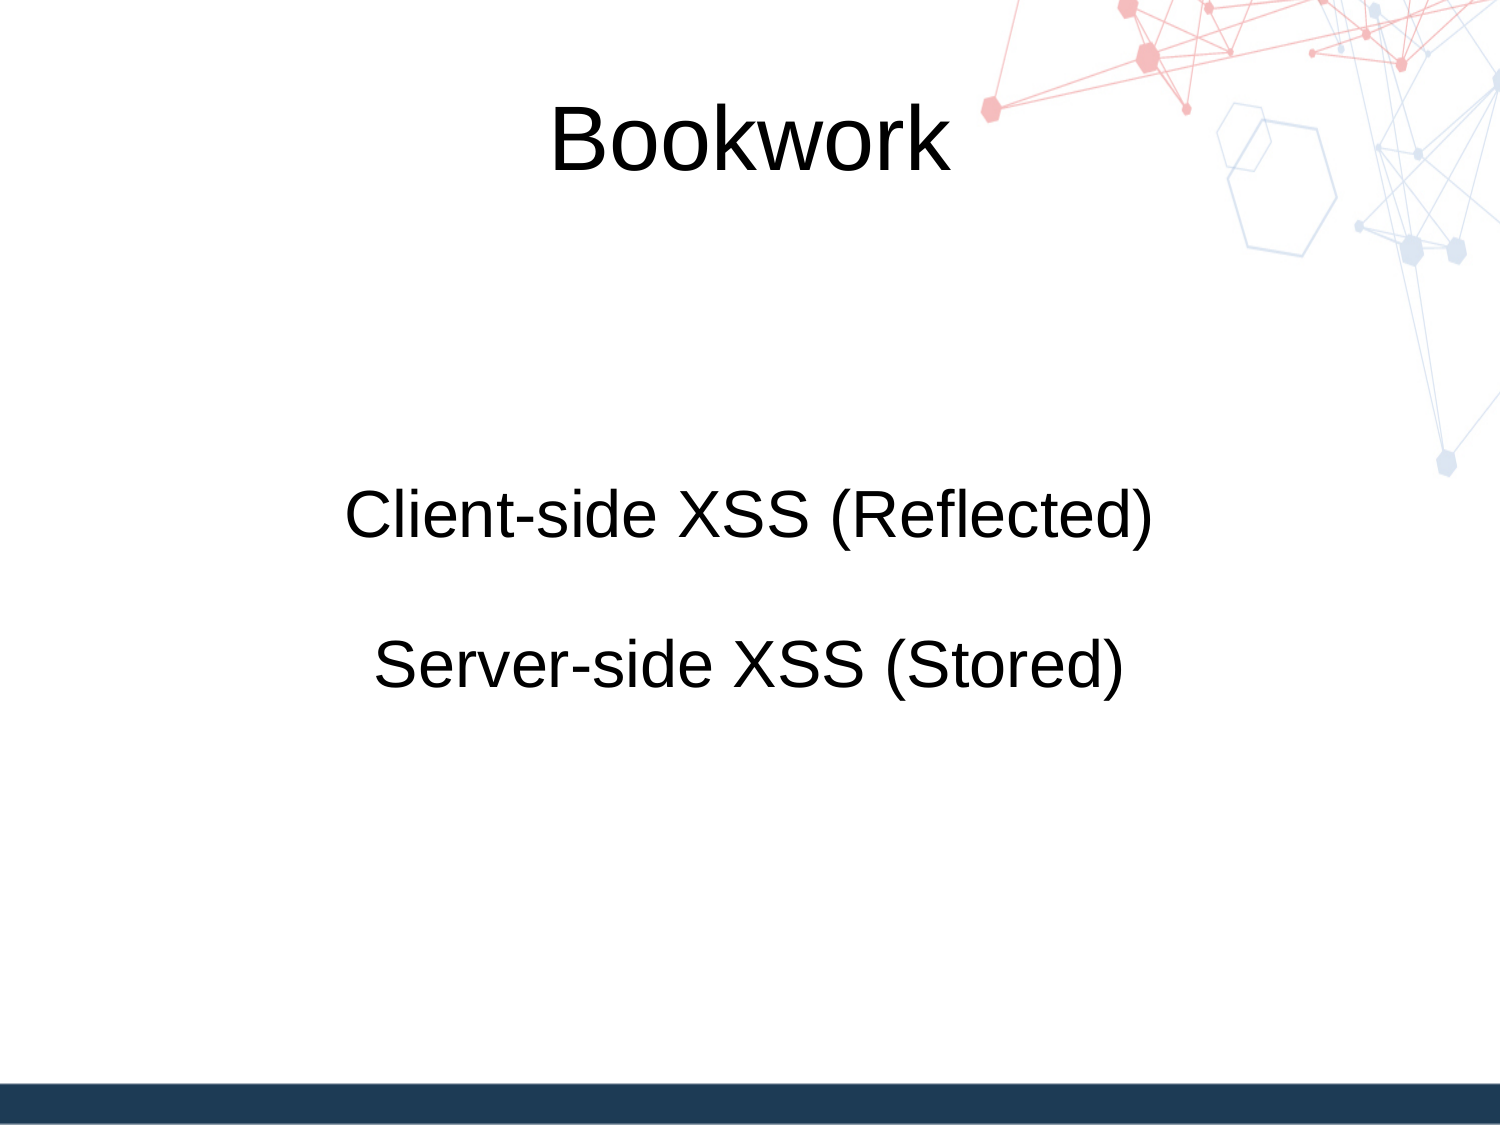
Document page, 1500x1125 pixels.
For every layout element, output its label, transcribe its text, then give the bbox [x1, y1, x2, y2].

subtitle Client-side XSS (Reflected) Server-side XSS (Stored) [75, 263, 1425, 916]
picture [0, 0, 1500, 1125]
title Bookwork [75, 44, 1425, 233]
